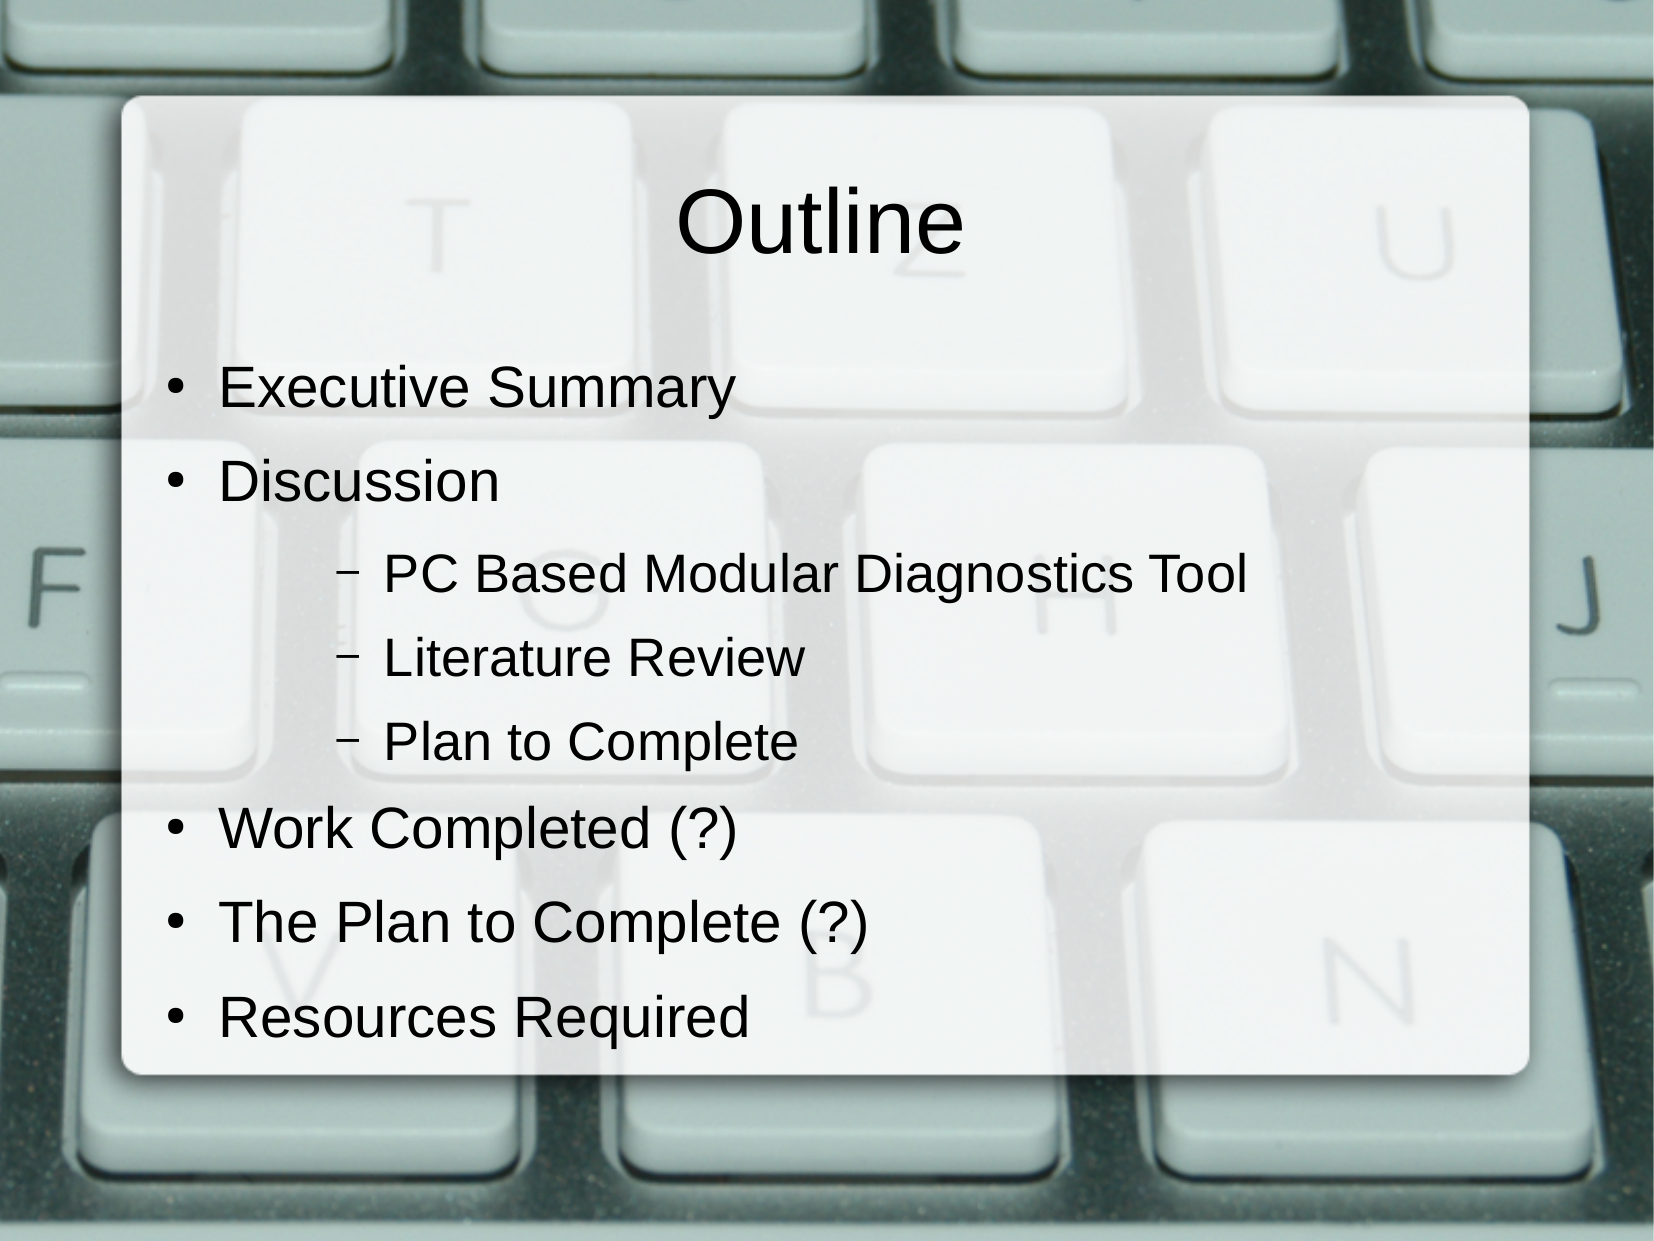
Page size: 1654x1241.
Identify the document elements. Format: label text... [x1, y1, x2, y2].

list Executive Summary Discussion PC Based Modular Diagnostics Tool Literature Review Plan to Complete Work Completed (?) The Plan to Complete (?) Resources Required [147, 354, 1506, 1064]
title Outline [135, 117, 1506, 325]
picture [0, 0, 1654, 1241]
